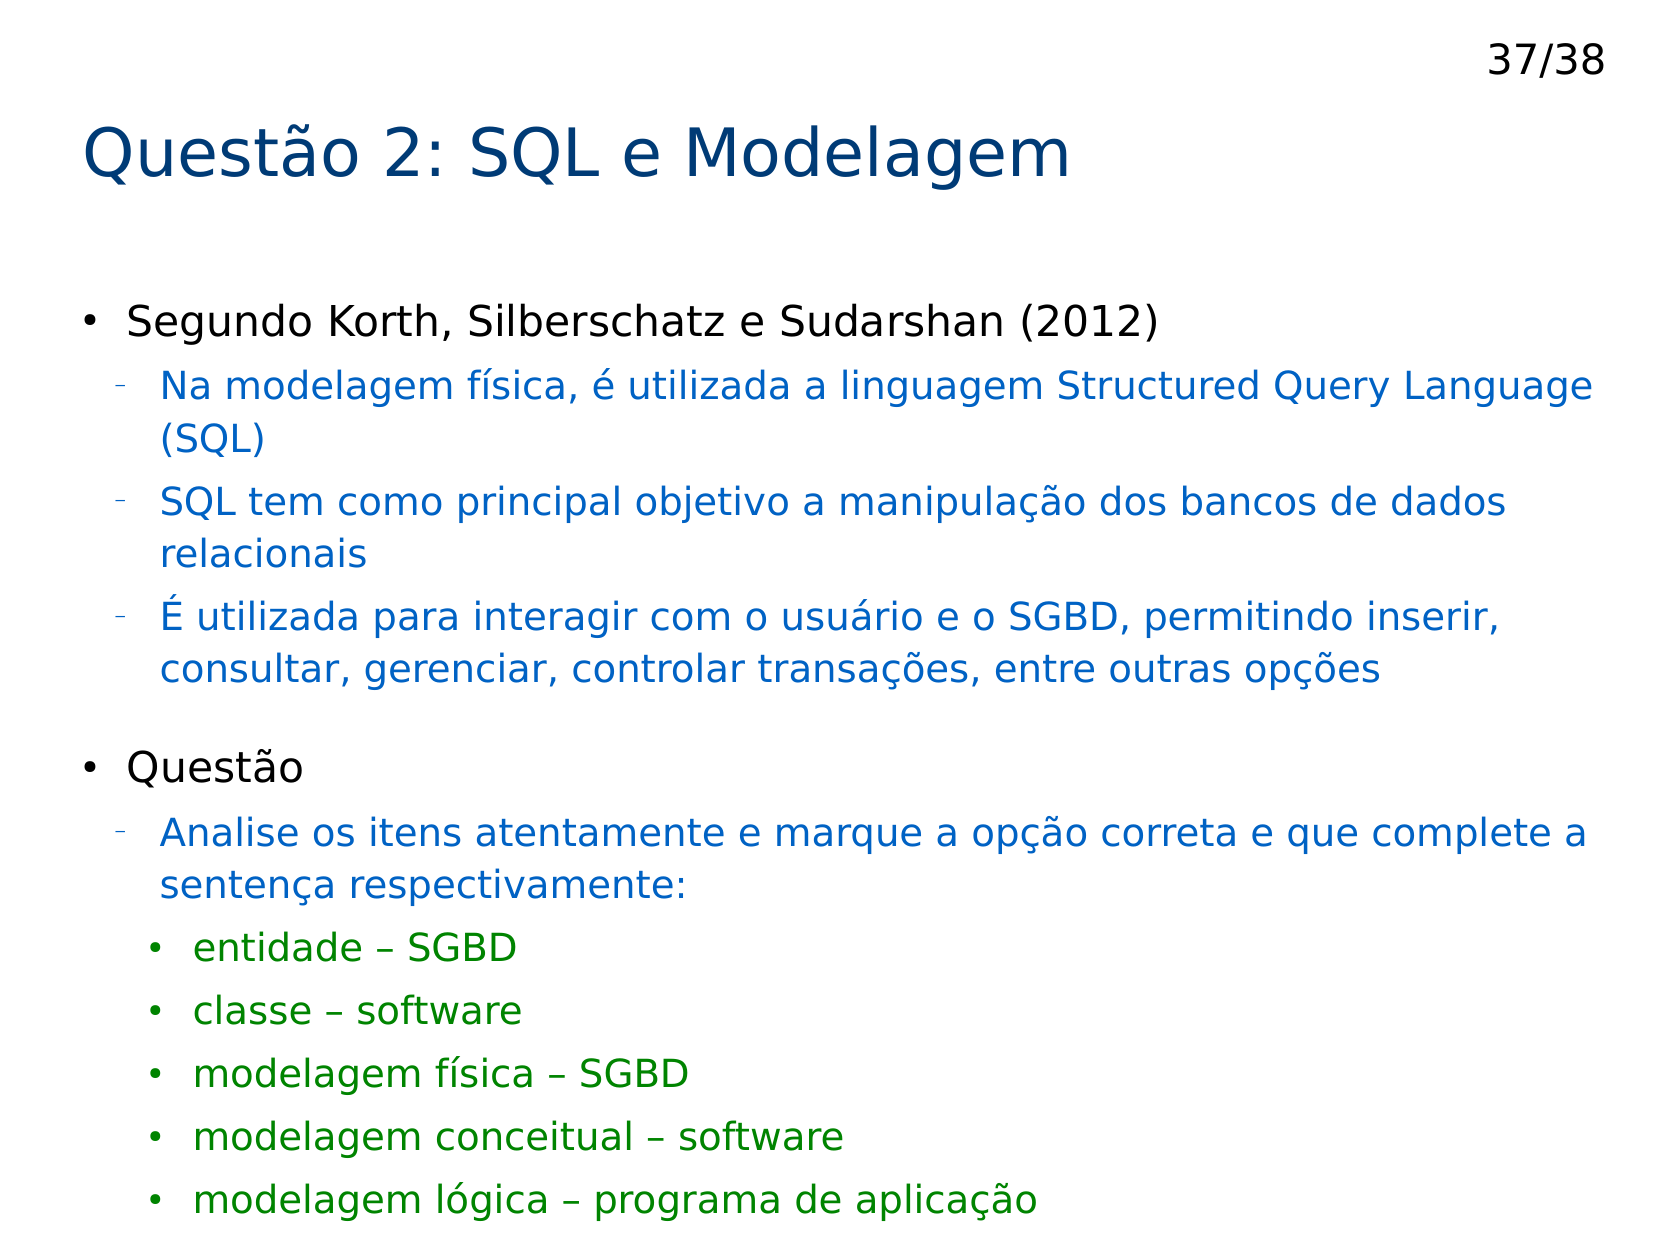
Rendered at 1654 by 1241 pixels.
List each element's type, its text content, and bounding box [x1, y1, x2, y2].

title Questão 2: SQL e Modelagem [82, 82, 1571, 224]
list Segundo Korth, Silberschatz e Sudarshan (2012) Na modelagem física, é utilizada a linguagem Structured Query Language (SQL) SQL tem como principal objetivo a manipulação dos bancos de dados relacionais É utilizada para interagir com o usuário e o SGBD, permitindo inserir, consultar, gerenciar, controlar transações, entre outras opções Questão Analise os itens atentamente e marque a opção correta e que complete a sentença respectivamente: entidade – SGBD classe – software modelagem física – SGBD modelagem conceitual – software modelagem lógica – programa de aplicação [82, 289, 1631, 1225]
